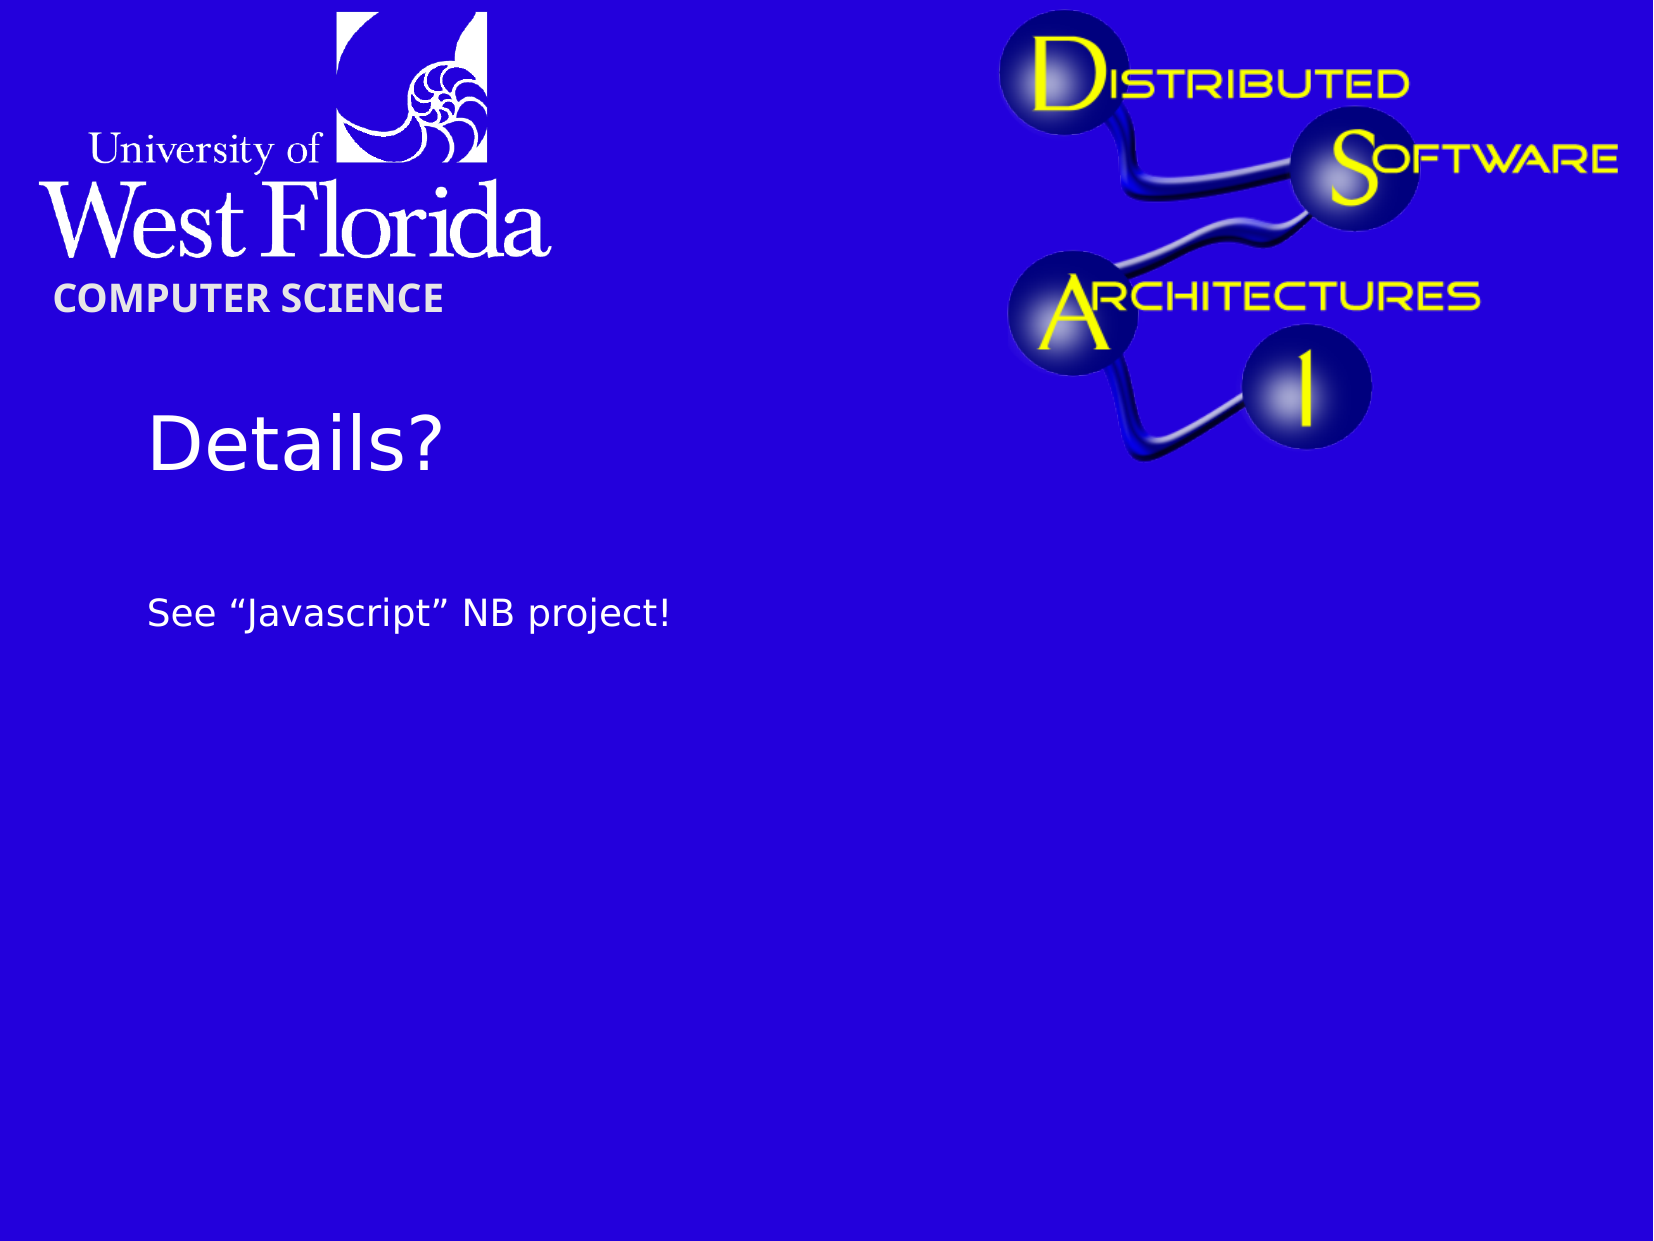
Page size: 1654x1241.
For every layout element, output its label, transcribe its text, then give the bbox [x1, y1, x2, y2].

text_box Details? See “Javascript” NB project! [132, 393, 1501, 949]
picture [37, 0, 559, 262]
text_box COMPUTER SCIENCE [37, 262, 563, 325]
picture [910, 0, 1653, 506]
